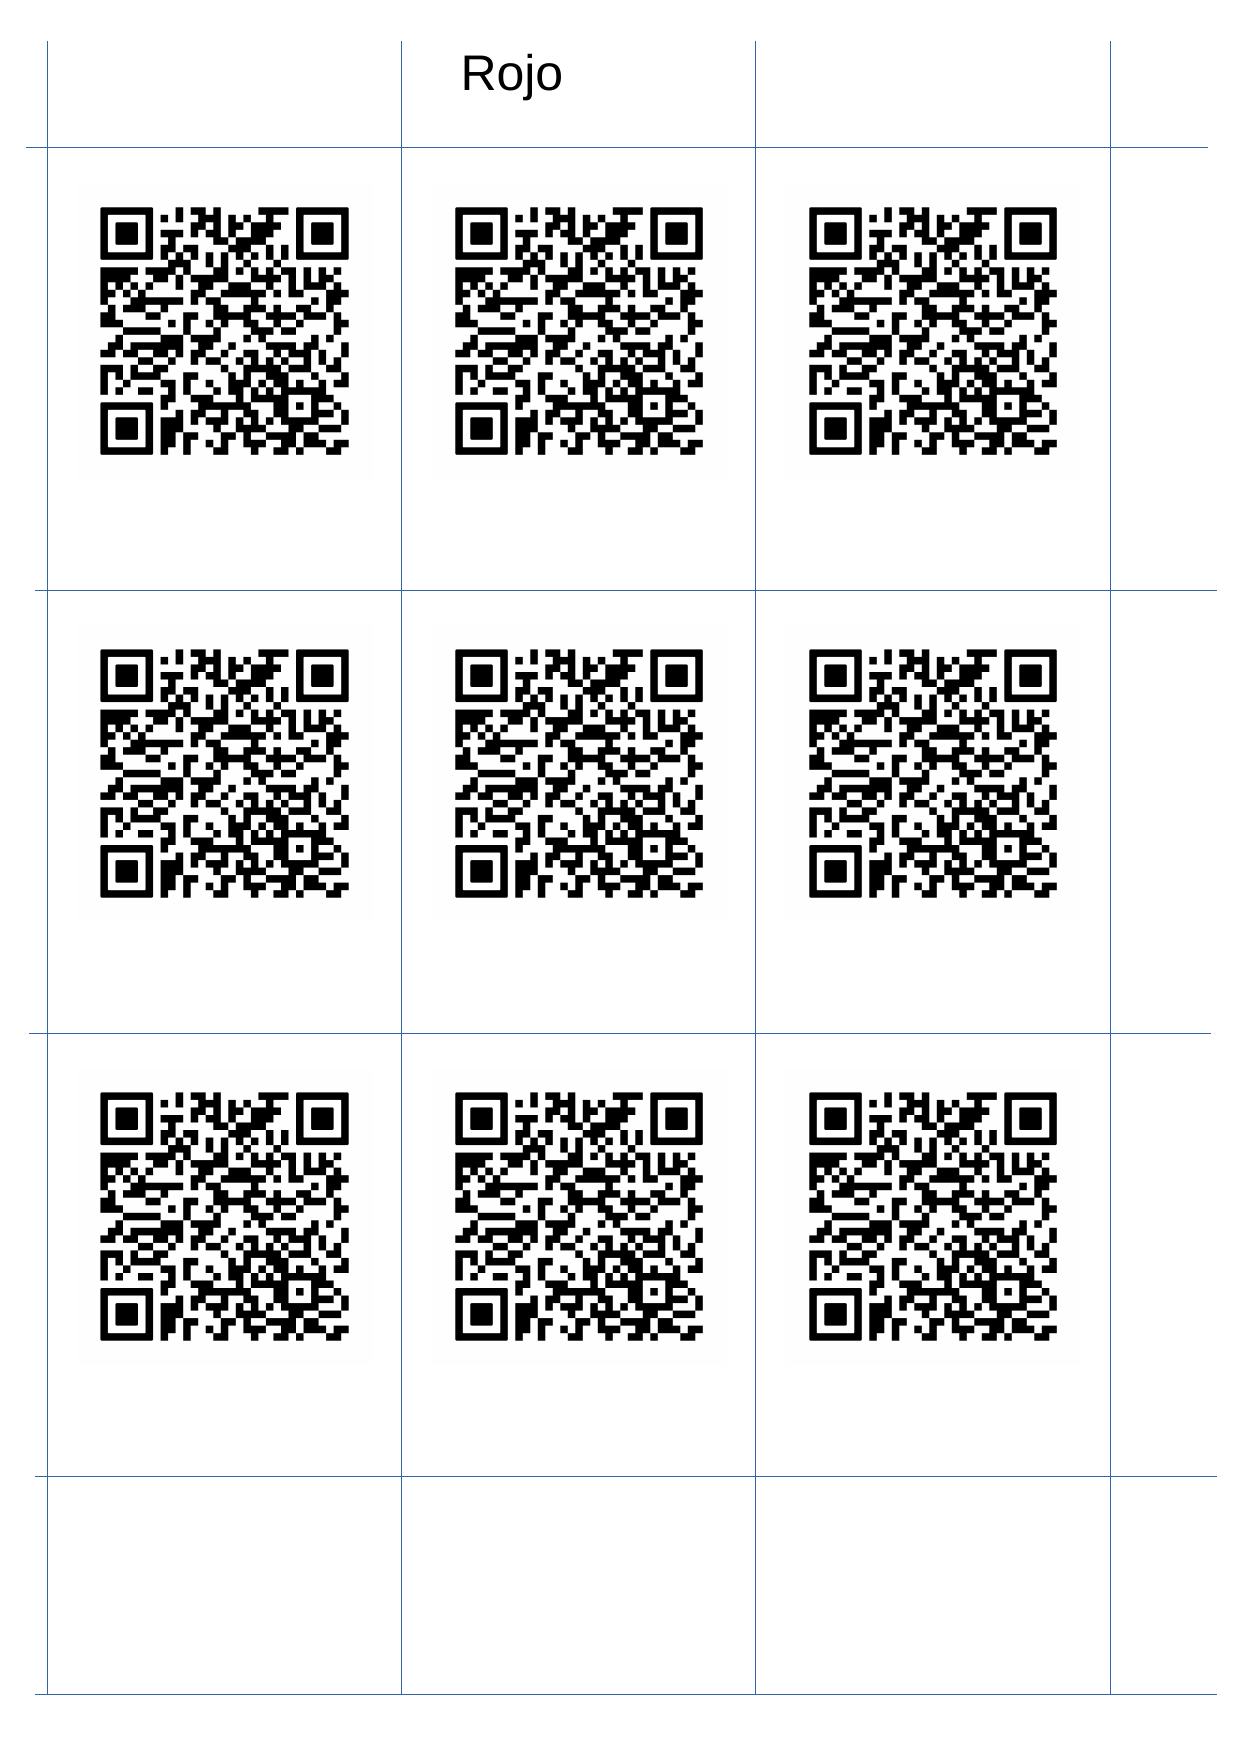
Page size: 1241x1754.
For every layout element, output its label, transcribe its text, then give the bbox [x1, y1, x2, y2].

picture [785, 625, 1081, 922]
text_box Rojo [445, 37, 656, 109]
picture [785, 1068, 1081, 1365]
picture [76, 1068, 373, 1365]
picture [431, 625, 727, 922]
picture [431, 183, 727, 479]
picture [76, 625, 373, 922]
picture [785, 183, 1081, 479]
picture [431, 1068, 727, 1365]
picture [76, 183, 373, 479]
